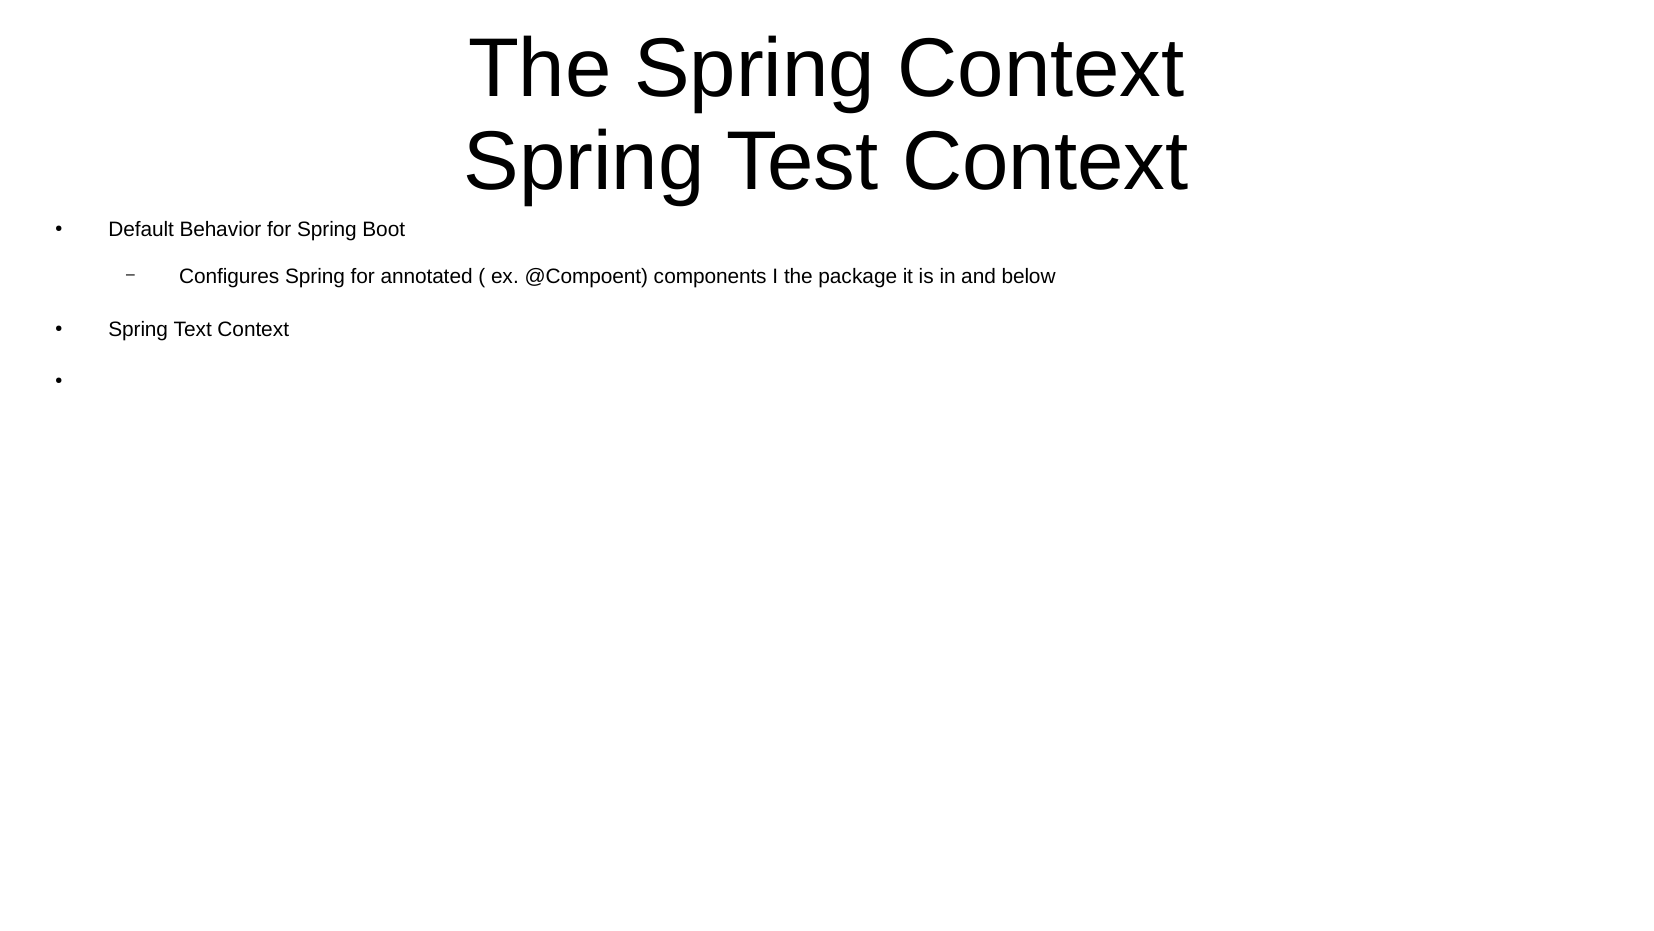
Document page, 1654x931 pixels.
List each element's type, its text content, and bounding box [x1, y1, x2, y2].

list Default Behavior for Spring Boot Configures Spring for annotated ( ex. @Compoent) components I the package it is in and below Spring Text Context [37, 217, 1571, 901]
title The Spring Context Spring Test Context [82, 21, 1571, 208]
